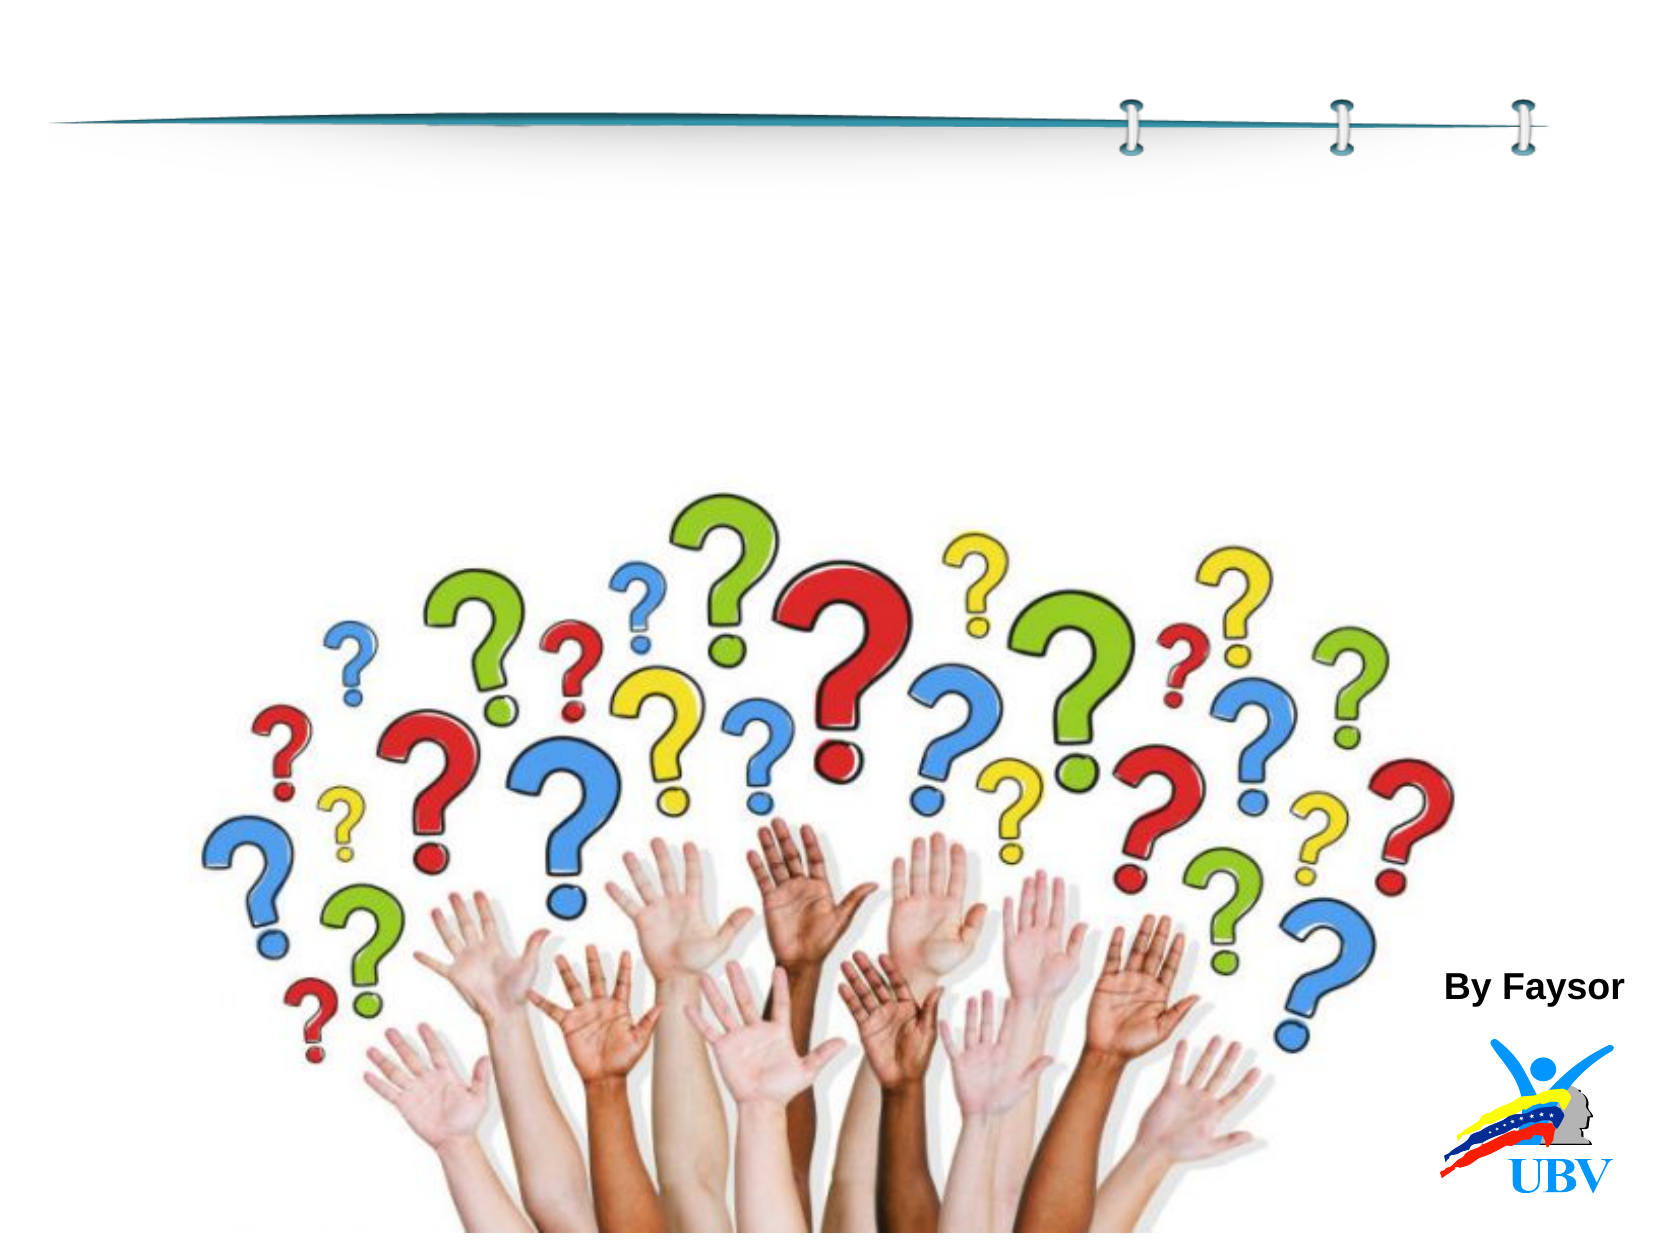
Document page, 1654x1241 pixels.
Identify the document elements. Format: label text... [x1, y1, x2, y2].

picture [188, 417, 1619, 1233]
text_box By Faysor [1429, 957, 1640, 1016]
picture [47, 47, 1575, 201]
